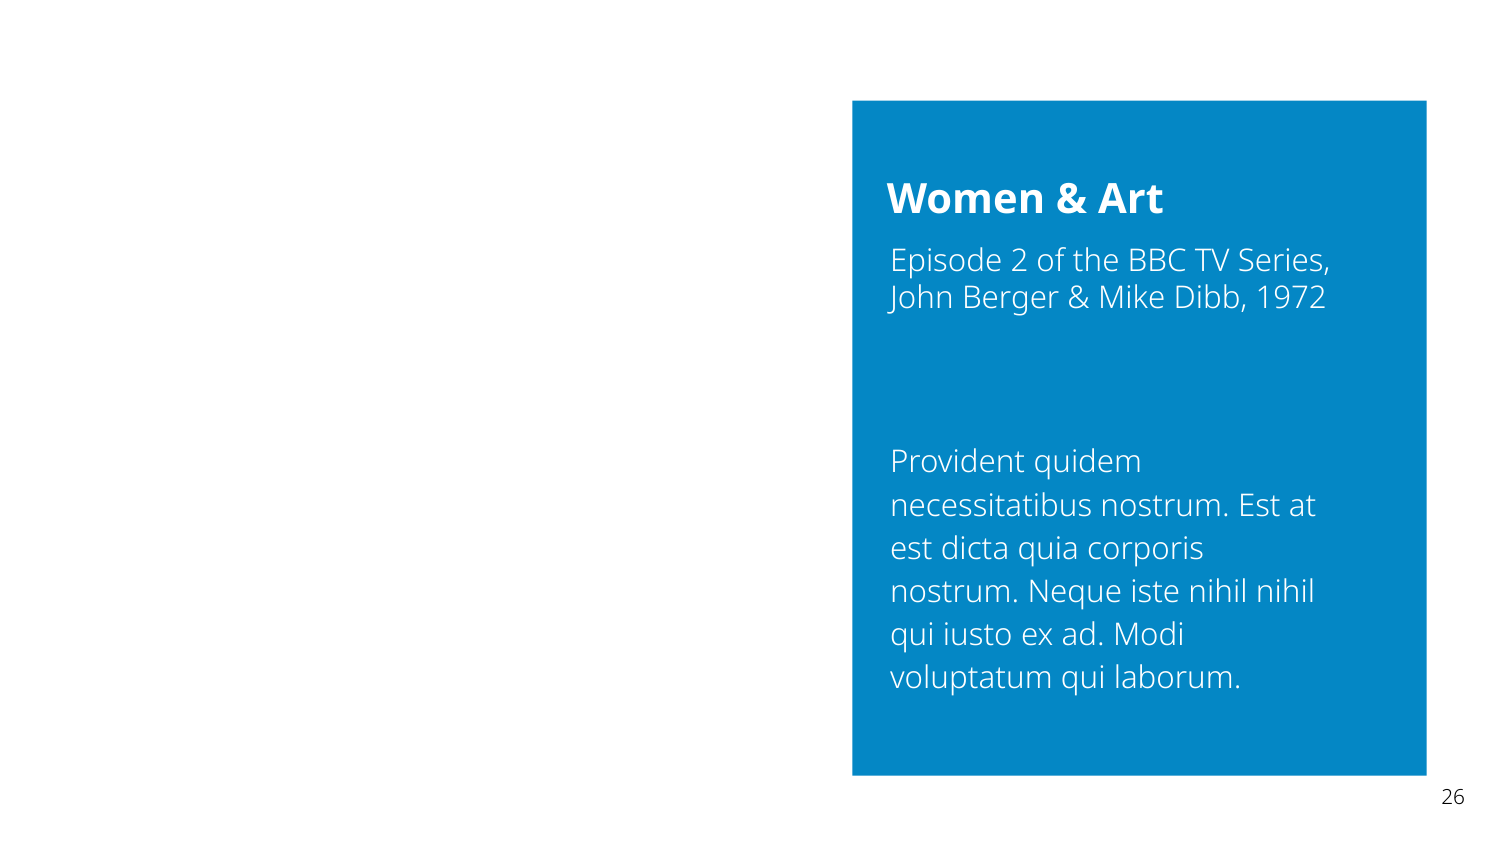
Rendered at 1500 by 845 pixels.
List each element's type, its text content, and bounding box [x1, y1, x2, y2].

title Episode 2 of the BBC TV Series, John Berger & Mike Dibb, 1972 [875, 245, 1388, 338]
title Women & Art [871, 168, 1439, 245]
title Provident quidem necessitatibus nostrum. Est at est dicta quia corporis nostrum. Neque iste nihil nihil qui iusto ex ad. Modi voluptatum qui laborum. [875, 421, 1344, 753]
